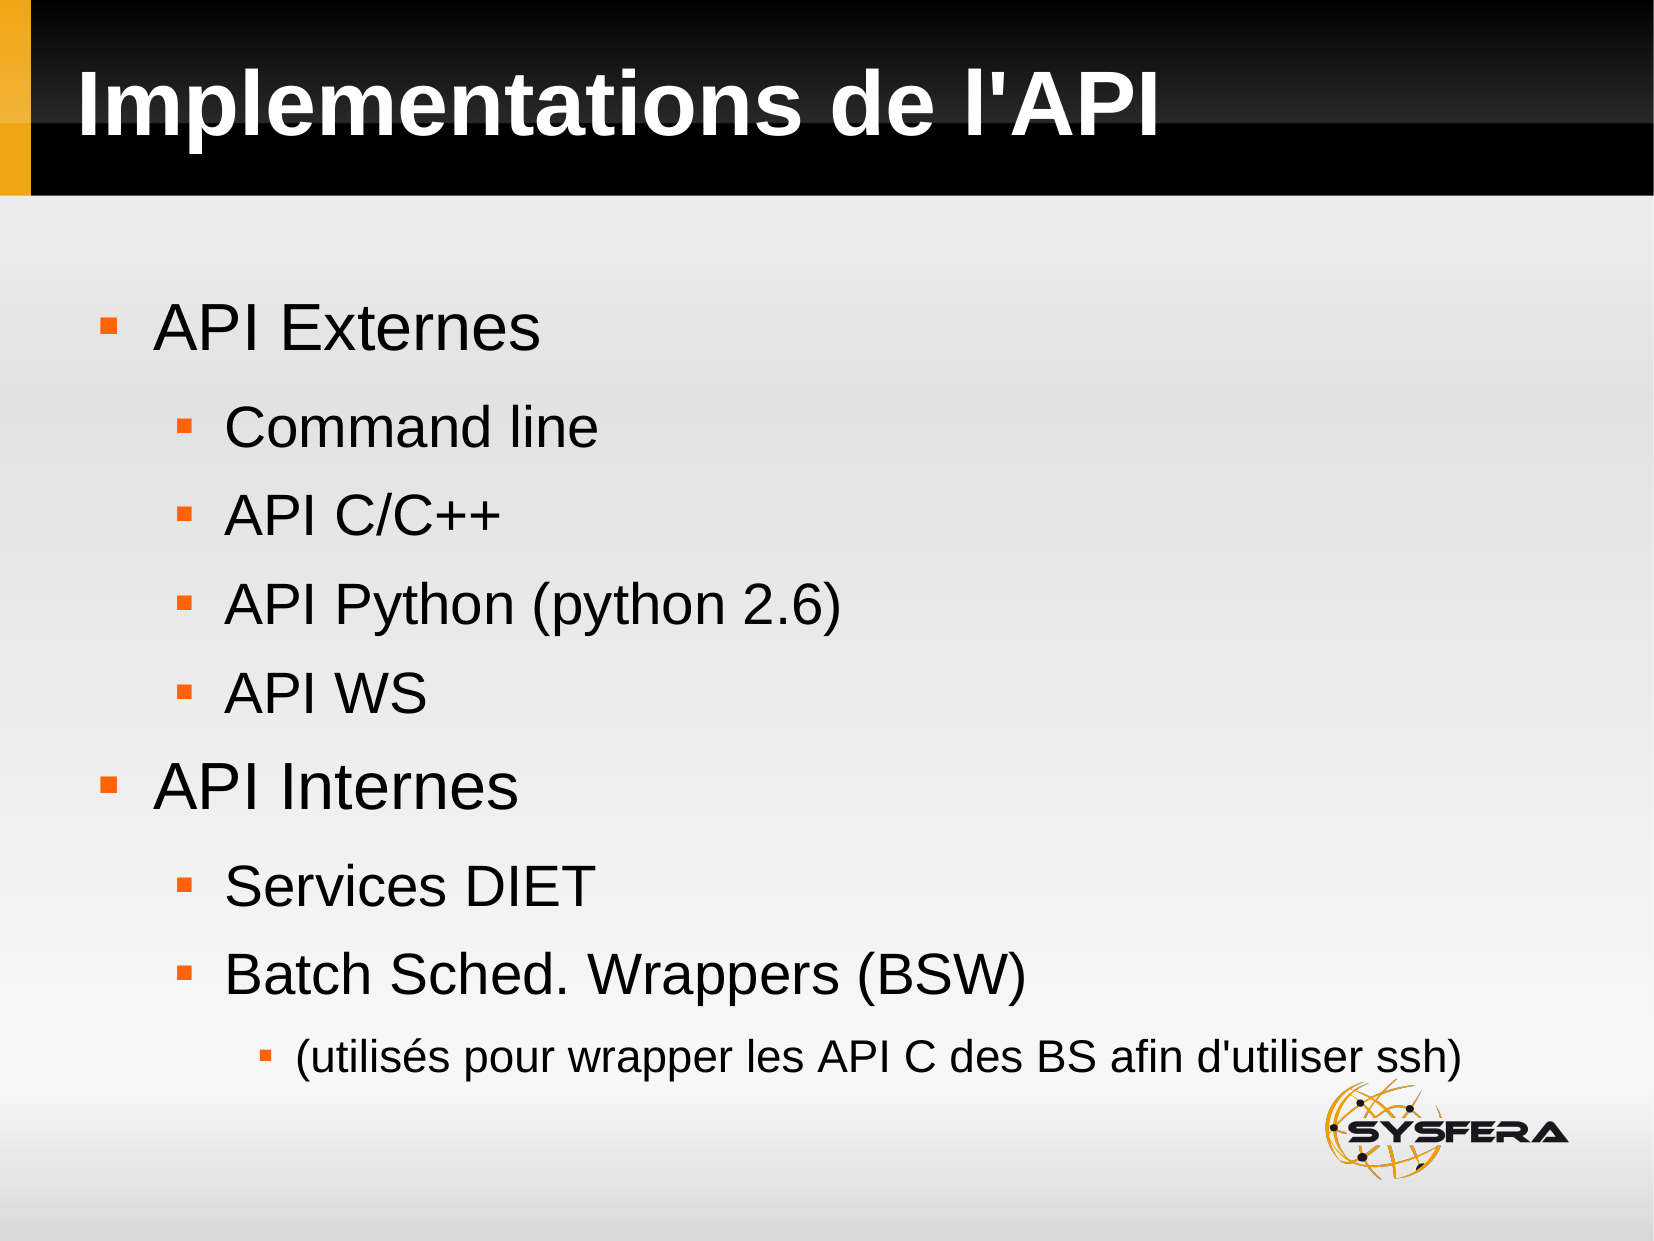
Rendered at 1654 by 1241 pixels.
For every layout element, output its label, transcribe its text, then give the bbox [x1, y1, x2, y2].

picture [0, 0, 1654, 1241]
list API Externes Command line API C/C++ API Python (python 2.6) API WS API Internes Services DIET Batch Sched. Wrappers (BSW) (utilisés pour wrapper les API C des BS afin d'utiliser ssh) [82, 290, 1571, 1094]
title Implementations de l'API [76, 0, 1565, 208]
